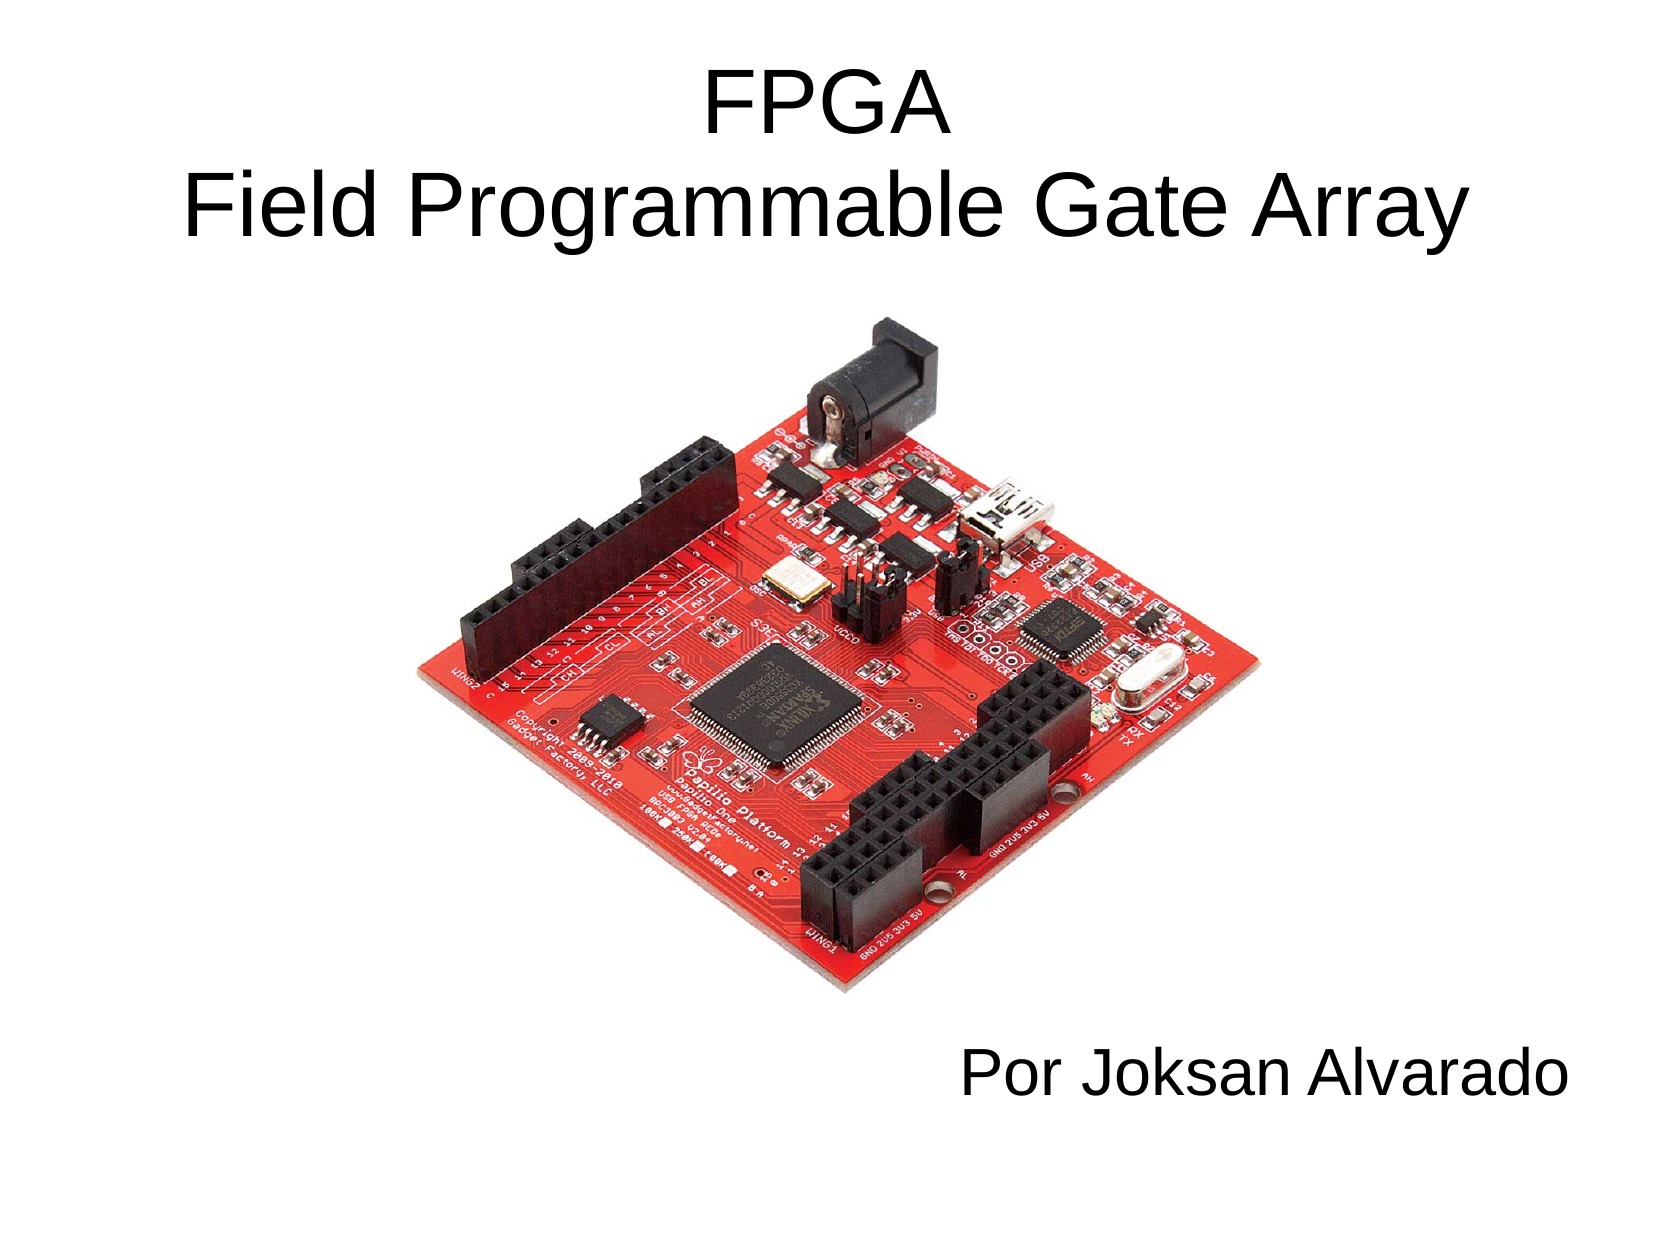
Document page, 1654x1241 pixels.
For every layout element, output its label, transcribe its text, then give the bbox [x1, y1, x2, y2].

list Por Joksan Alvarado [82, 1035, 1571, 1126]
picture [340, 290, 1314, 1021]
title FPGA Field Programmable Gate Array [82, 39, 1571, 267]
